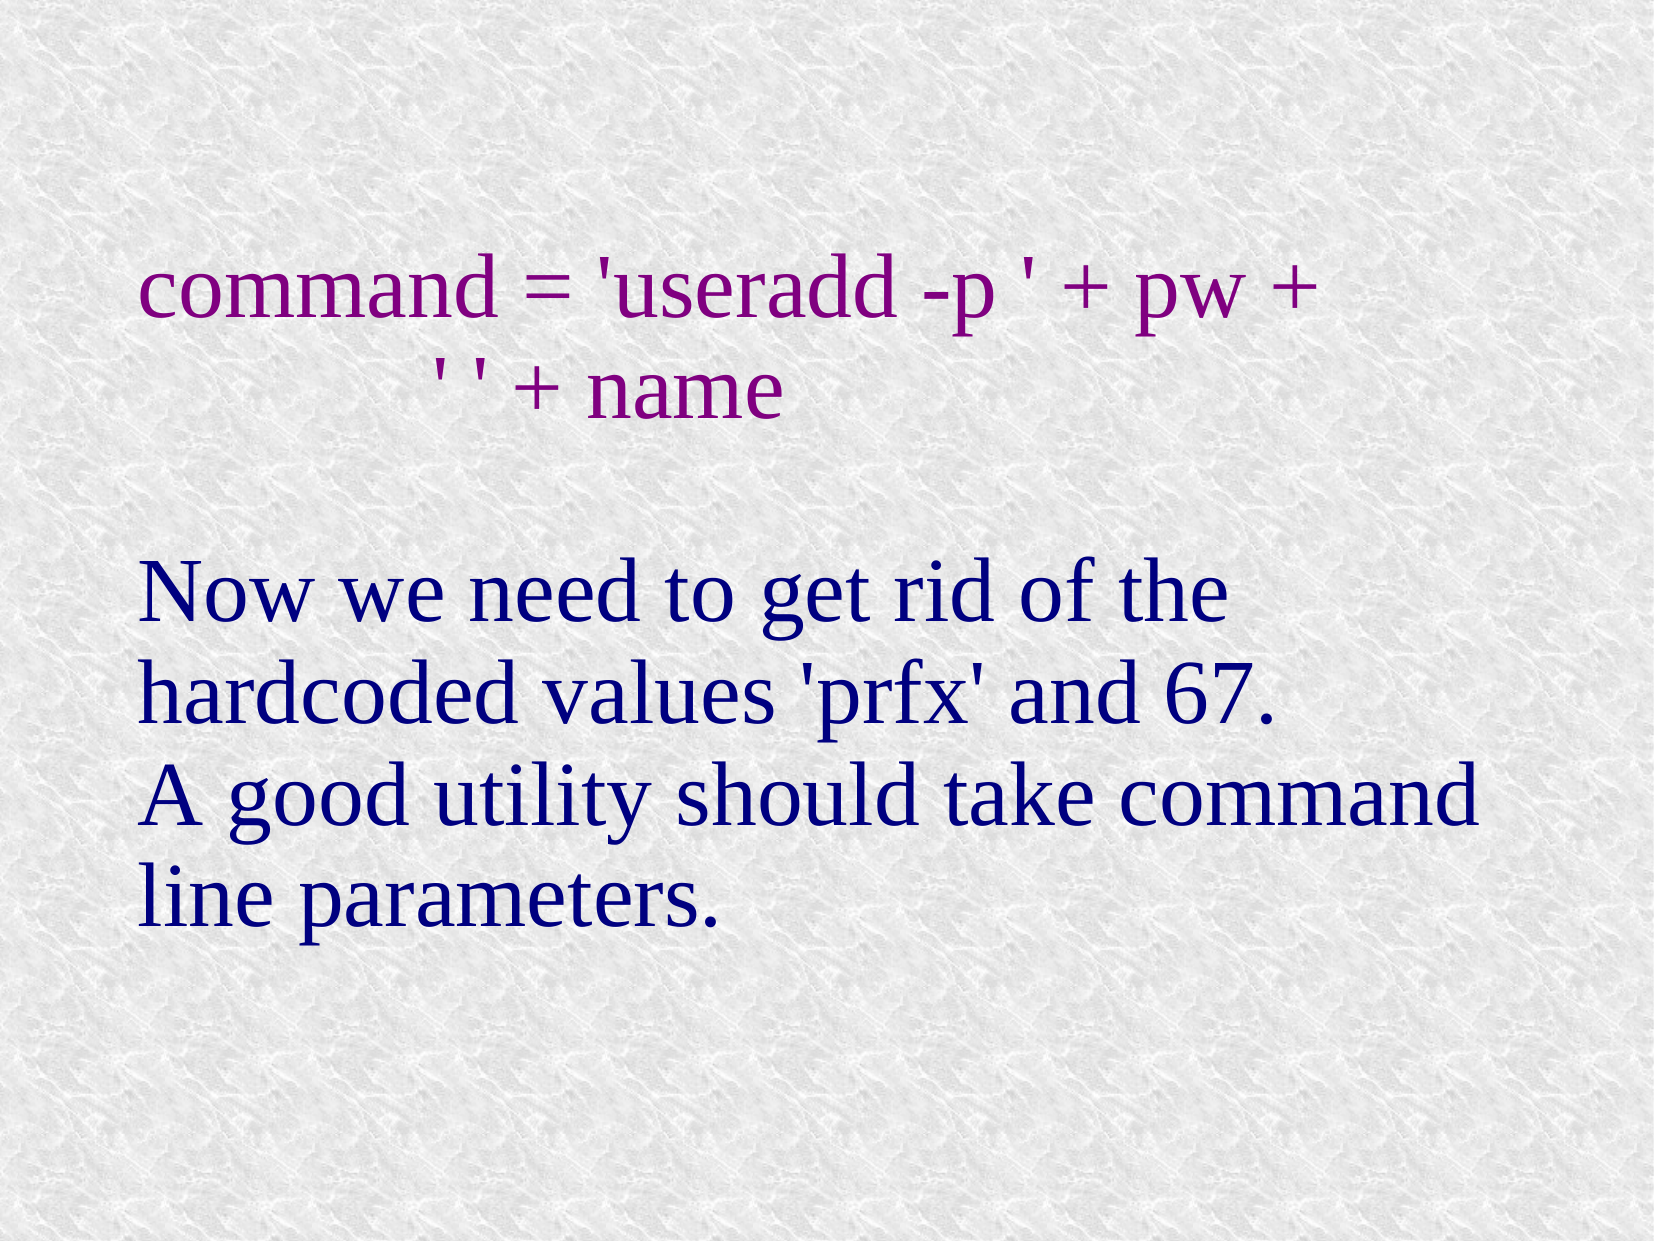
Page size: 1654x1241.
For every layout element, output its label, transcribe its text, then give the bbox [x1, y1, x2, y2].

title command = 'useradd -p ' + pw + ' ' + name Now we need to get rid of the hardcoded values 'prfx' and 67. A good utility should take command line parameters. [137, 201, 1550, 981]
picture [0, 0, 1654, 1241]
